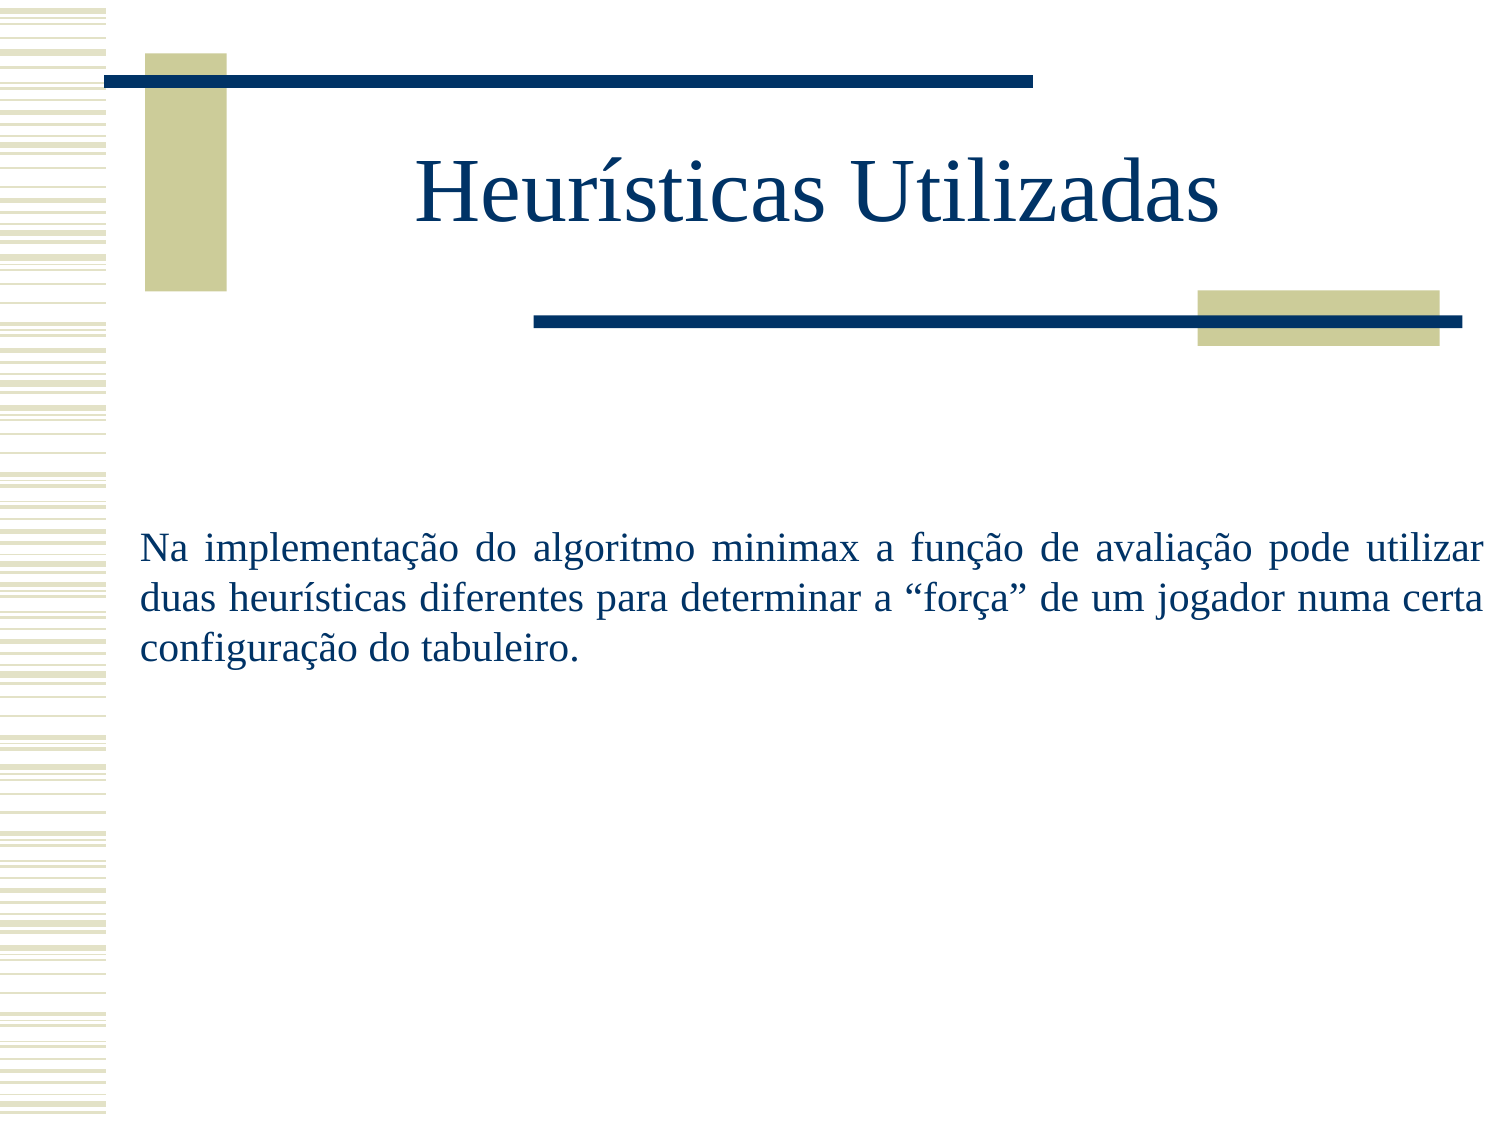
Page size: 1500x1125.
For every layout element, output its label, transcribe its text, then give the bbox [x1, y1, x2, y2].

title Heurísticas Utilizadas [225, 99, 1436, 288]
text_box Na implementação do algoritmo minimax a função de avaliação pode utilizar duas heurísticas diferentes para determinar a “força” de um jogador numa certa configuração do tabuleiro. [124, 512, 1500, 754]
